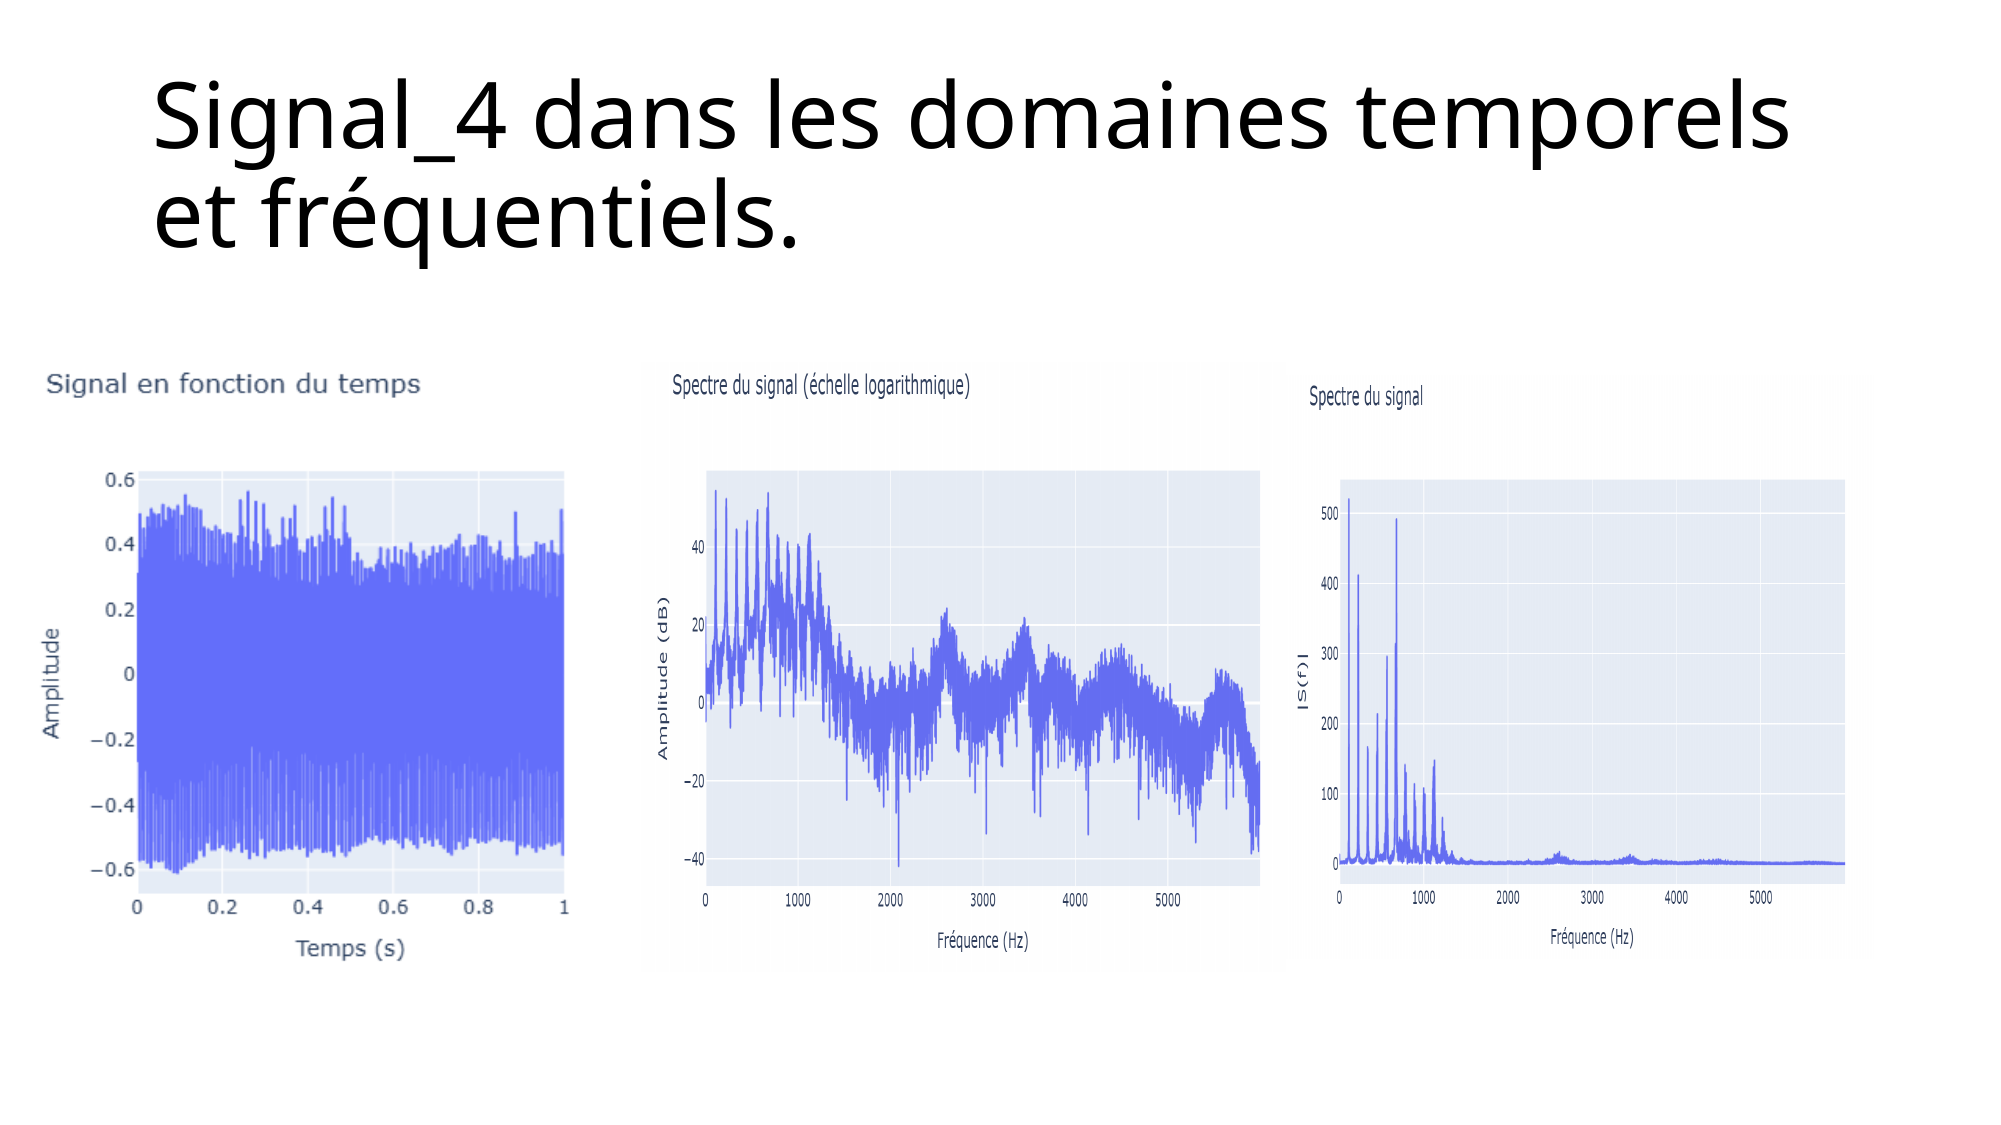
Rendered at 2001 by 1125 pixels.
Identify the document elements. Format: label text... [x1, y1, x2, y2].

picture [12, 315, 1875, 1019]
title Signal_4 dans les domaines temporels et fréquentiels. [137, 59, 1863, 278]
